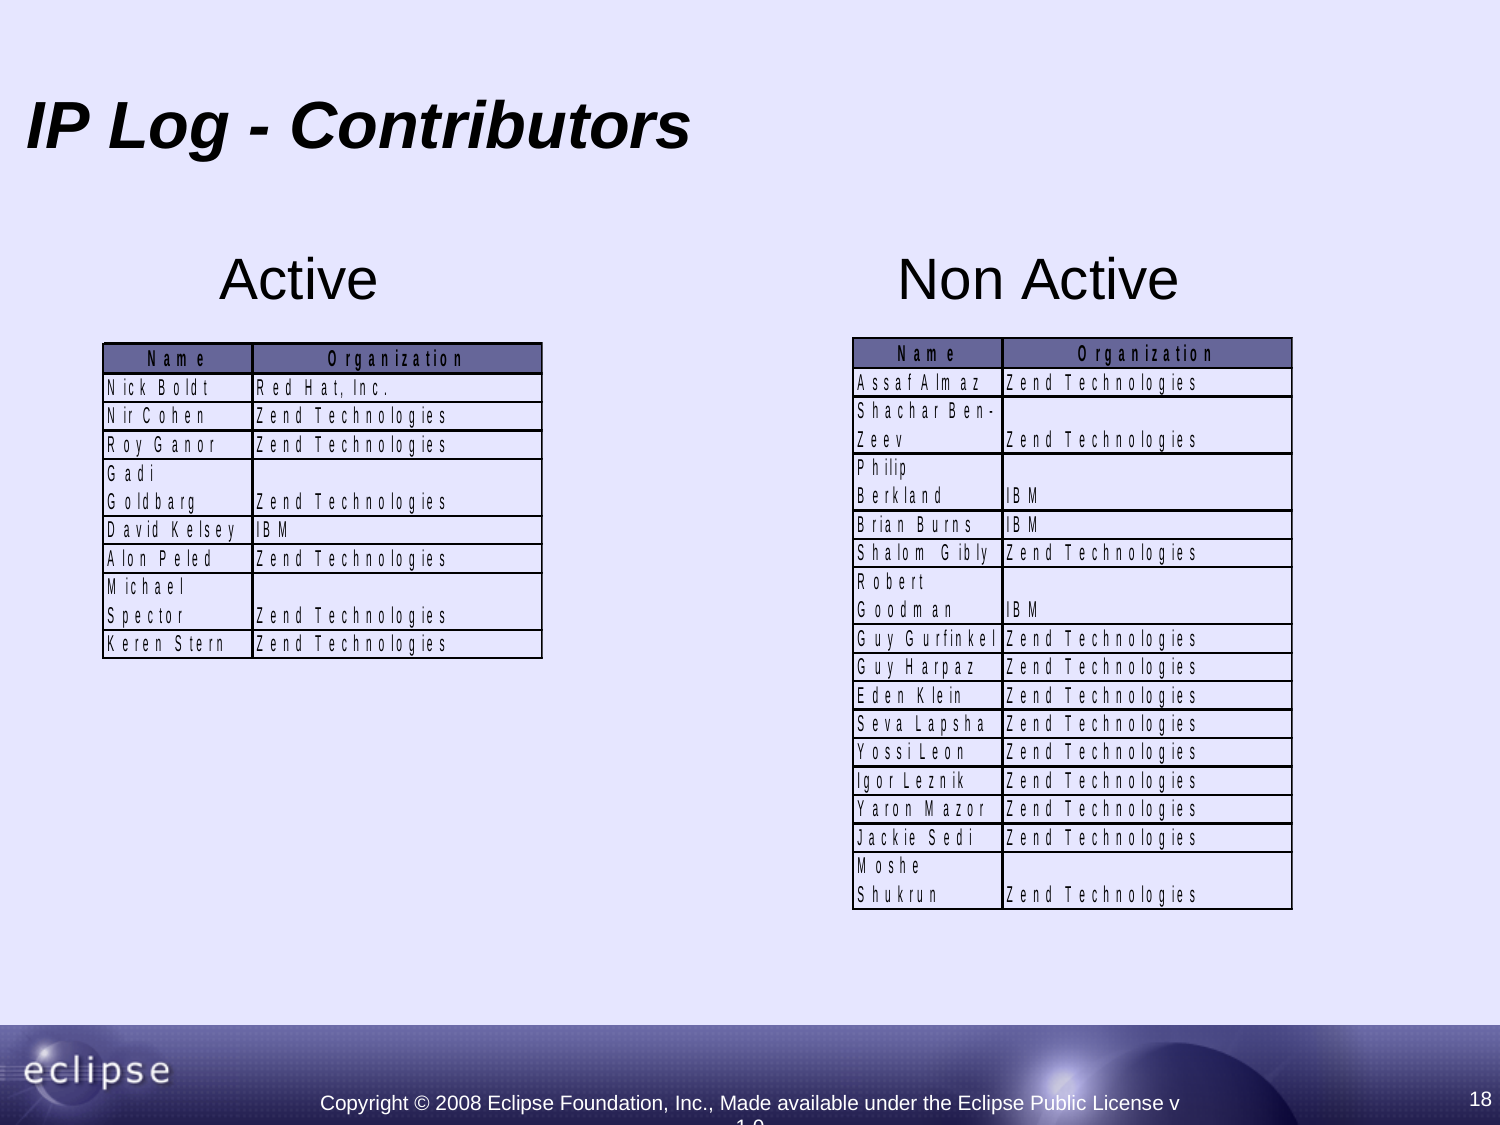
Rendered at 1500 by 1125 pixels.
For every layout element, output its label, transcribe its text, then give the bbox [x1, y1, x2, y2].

title IP Log - Contributors [26, 84, 1474, 172]
picture [0, 1025, 1500, 1125]
picture [852, 337, 1293, 910]
list Active Non Active [55, 246, 1481, 1080]
picture [102, 342, 543, 660]
